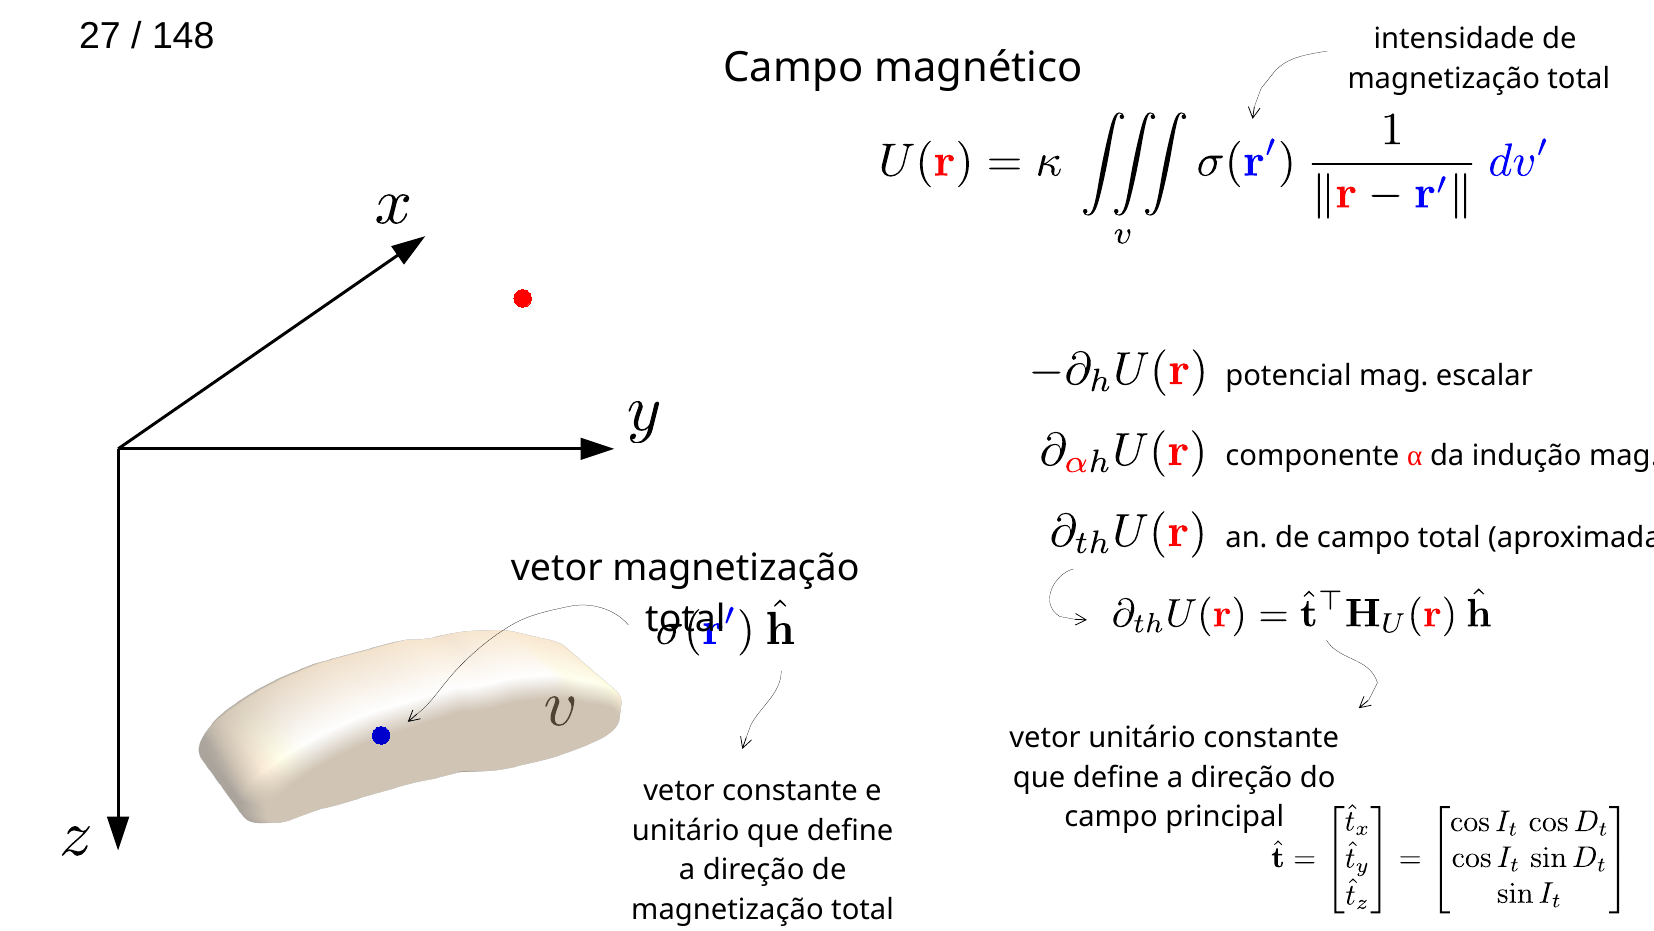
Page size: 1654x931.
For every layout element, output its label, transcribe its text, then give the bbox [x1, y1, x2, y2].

picture [878, 112, 1548, 244]
text_box an. de campo total (aproximada) [1210, 508, 1654, 589]
text_box <number> / 148 [0, 0, 240, 71]
text_box vetor unitário constante que define a direção do campo principal [994, 708, 1406, 815]
text_box potencial mag. escalar [1210, 346, 1553, 399]
picture [626, 401, 662, 443]
picture [59, 826, 93, 856]
picture [1047, 509, 1209, 560]
text_box intensidade de magnetização total [1332, 17, 1616, 97]
text_box [372, 726, 390, 745]
text_box vetor constante e unitário que define a direção de magnetização total [616, 761, 928, 869]
text_box vetor magnetização total [496, 533, 957, 626]
picture [653, 626, 797, 658]
picture [1110, 586, 1494, 638]
text_box Campo magnético [708, 29, 1078, 91]
picture [1026, 347, 1210, 398]
text_box componente α da indução mag. [1210, 426, 1654, 479]
picture [374, 194, 413, 224]
picture [1037, 428, 1210, 479]
picture [1269, 803, 1630, 915]
text_box [513, 289, 532, 308]
